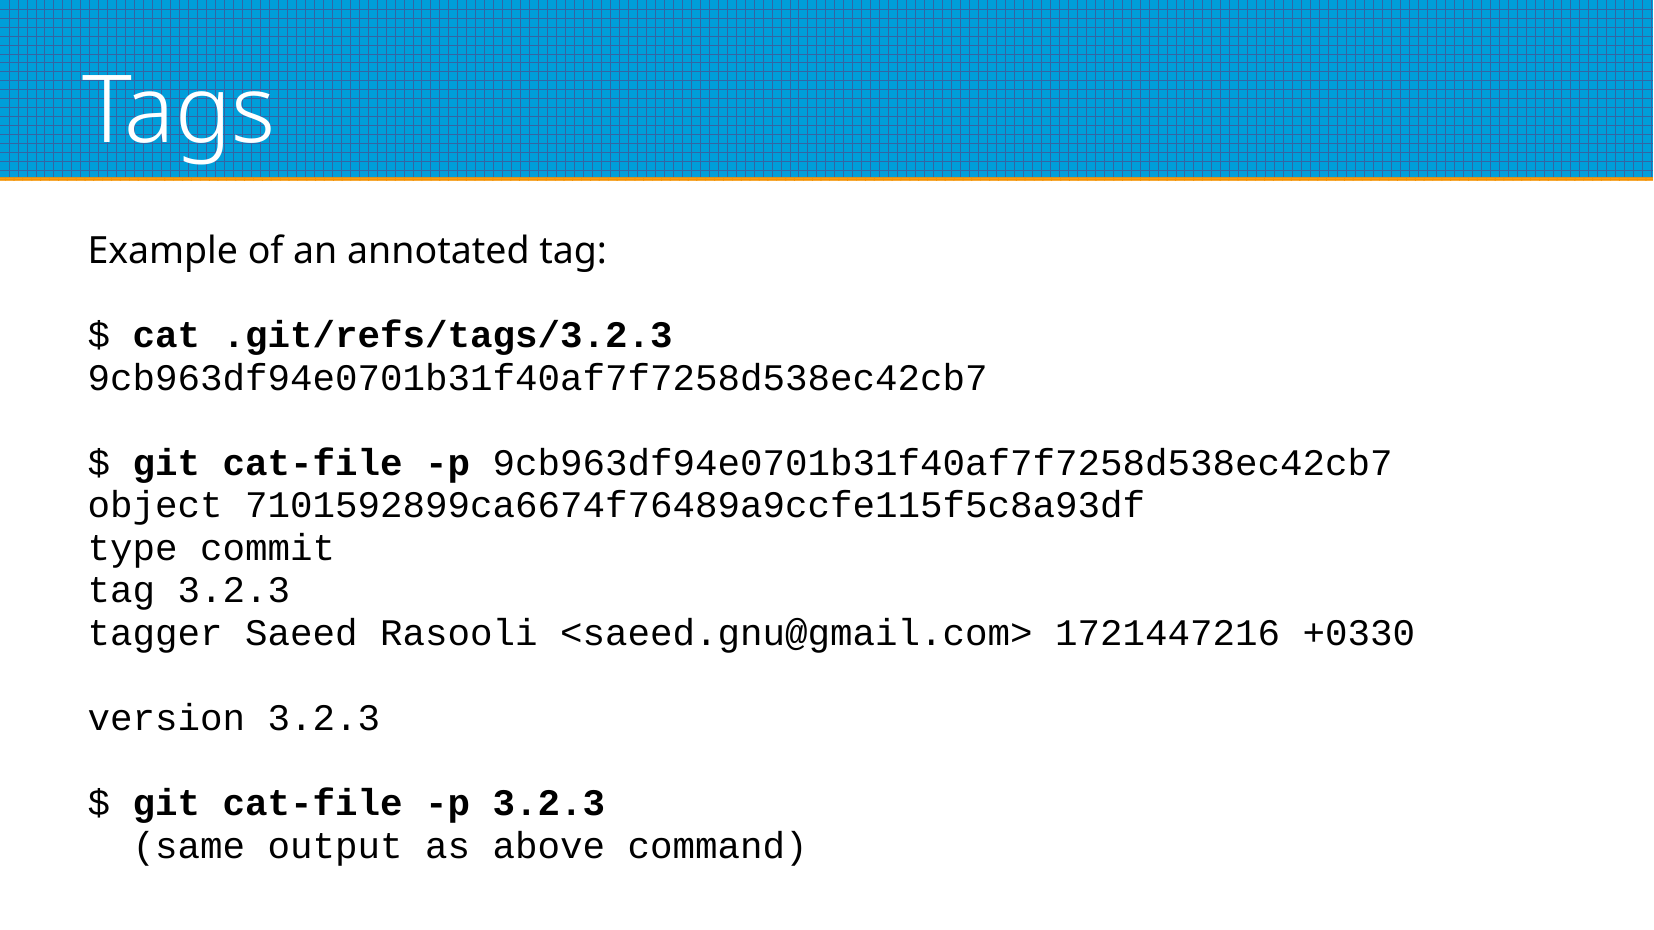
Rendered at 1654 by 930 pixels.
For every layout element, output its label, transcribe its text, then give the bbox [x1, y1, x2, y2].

title Tags [82, 14, 1571, 171]
text_box Example of an annotated tag: $ cat .git/refs/tags/3.2.3 9cb963df94e0701b31f40af7f7258d538ec42cb7 $ git cat-file -p 9cb963df94e0701b31f40af7f7258d538ec42cb7 object 7101592899ca6674f76489a9ccfe115f5c8a93df type commit tag 3.2.3 tagger Saeed Rasooli <saeed.gnu@gmail.com> 1721447216 +0330 version 3.2.3 $ git cat-file -p 3.2.3 (same output as above command) [81, 217, 1422, 876]
